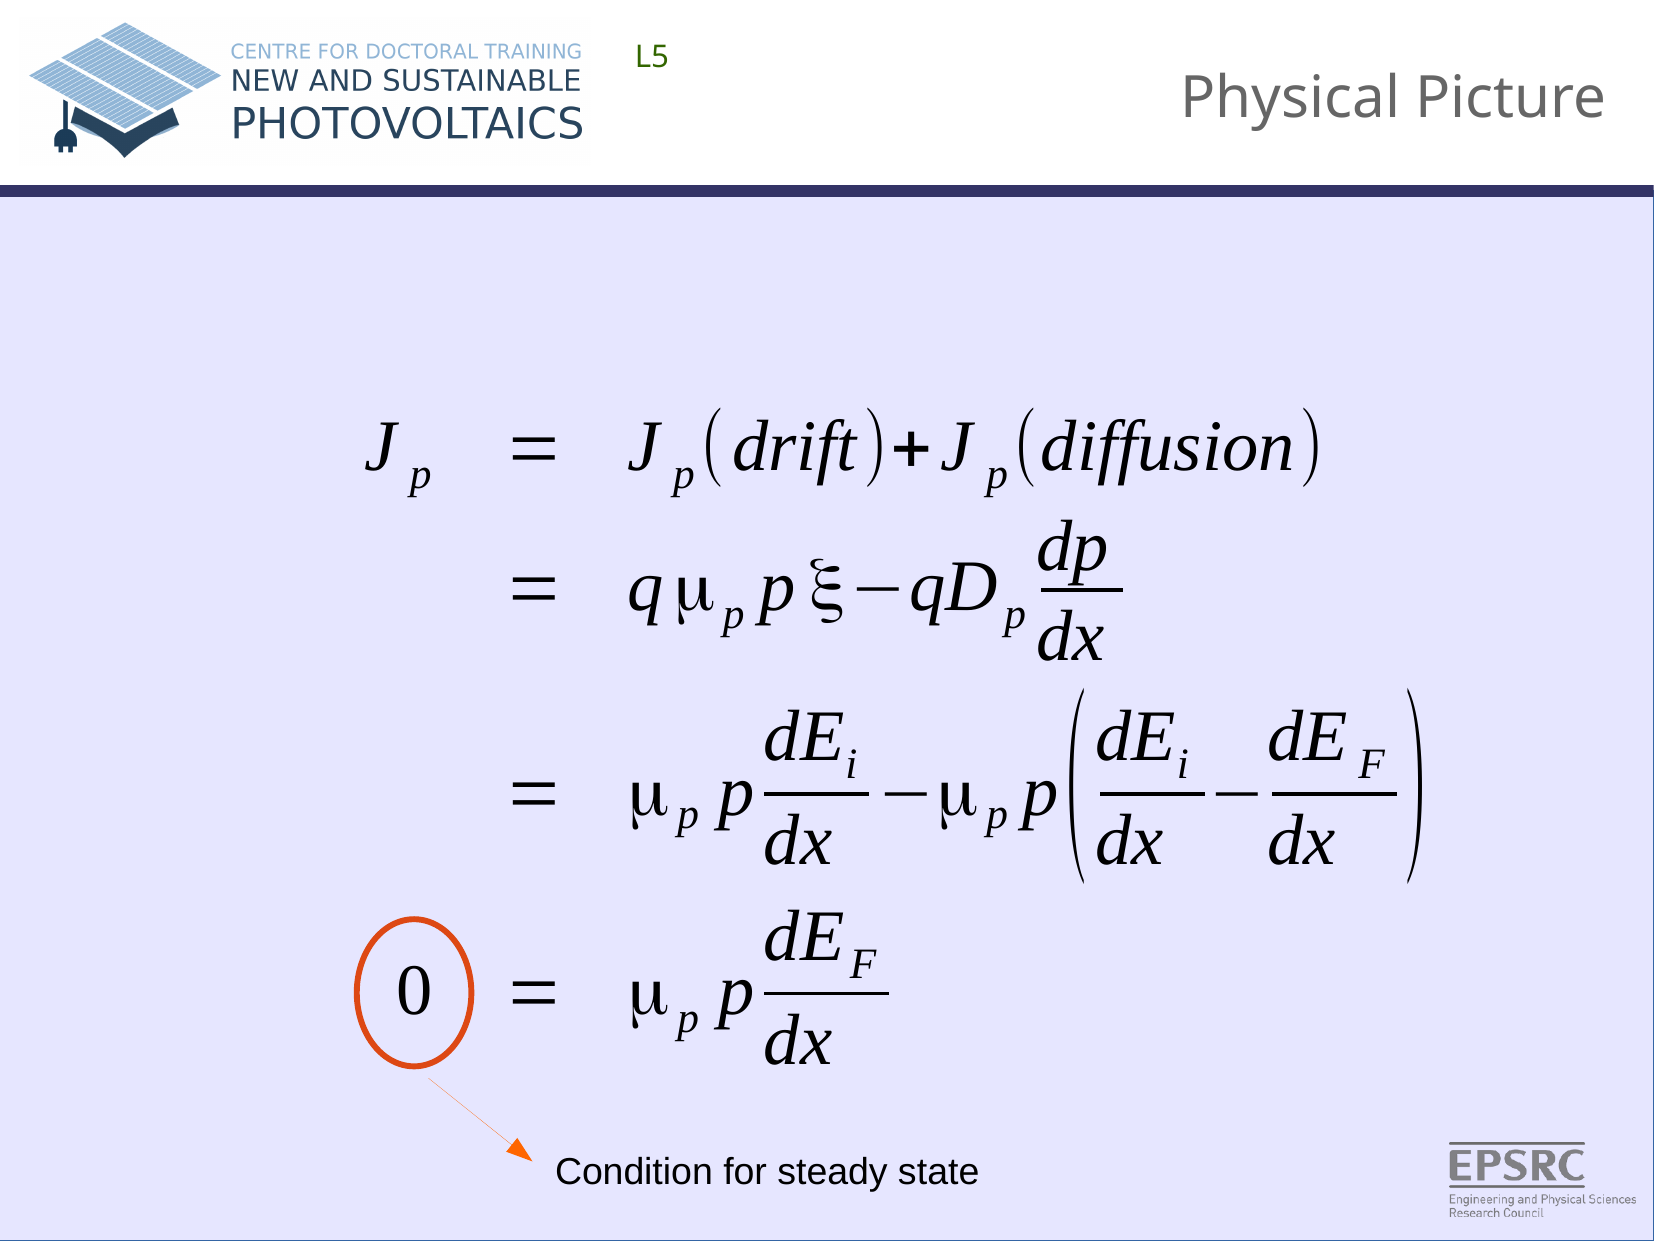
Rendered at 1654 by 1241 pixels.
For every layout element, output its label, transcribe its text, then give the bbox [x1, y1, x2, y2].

picture [1449, 1142, 1636, 1217]
text_box [0, 197, 1654, 1241]
text_box Physical Picture [770, 51, 1622, 142]
text_box L5 [620, 29, 880, 80]
picture [19, 17, 591, 166]
text_box Condition for steady state [540, 1143, 995, 1200]
chart [346, 397, 1446, 1081]
